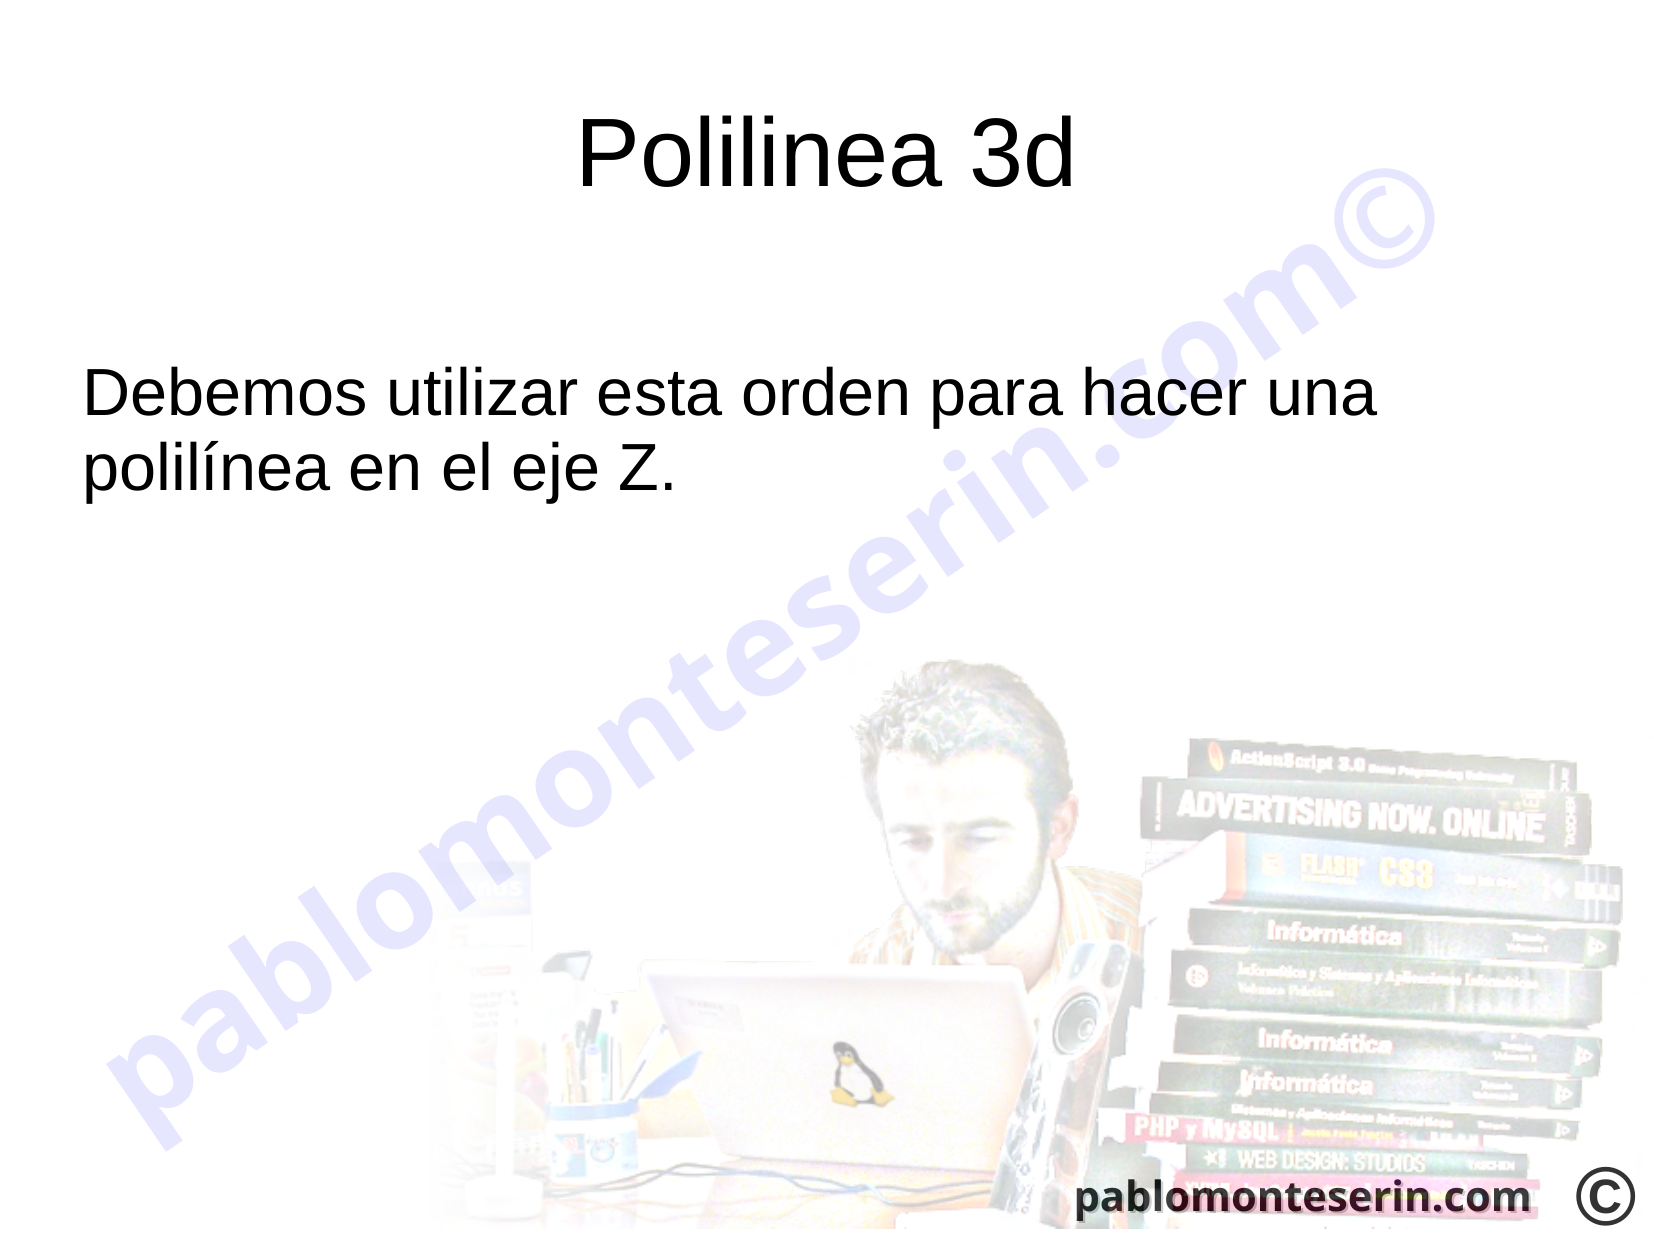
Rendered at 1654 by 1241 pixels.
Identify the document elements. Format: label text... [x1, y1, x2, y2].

title Polilinea 3d [82, 49, 1571, 257]
picture [412, 640, 1654, 1229]
subtitle Debemos utilizar esta orden para hacer una polilínea en el eje Z. [82, 297, 1571, 563]
